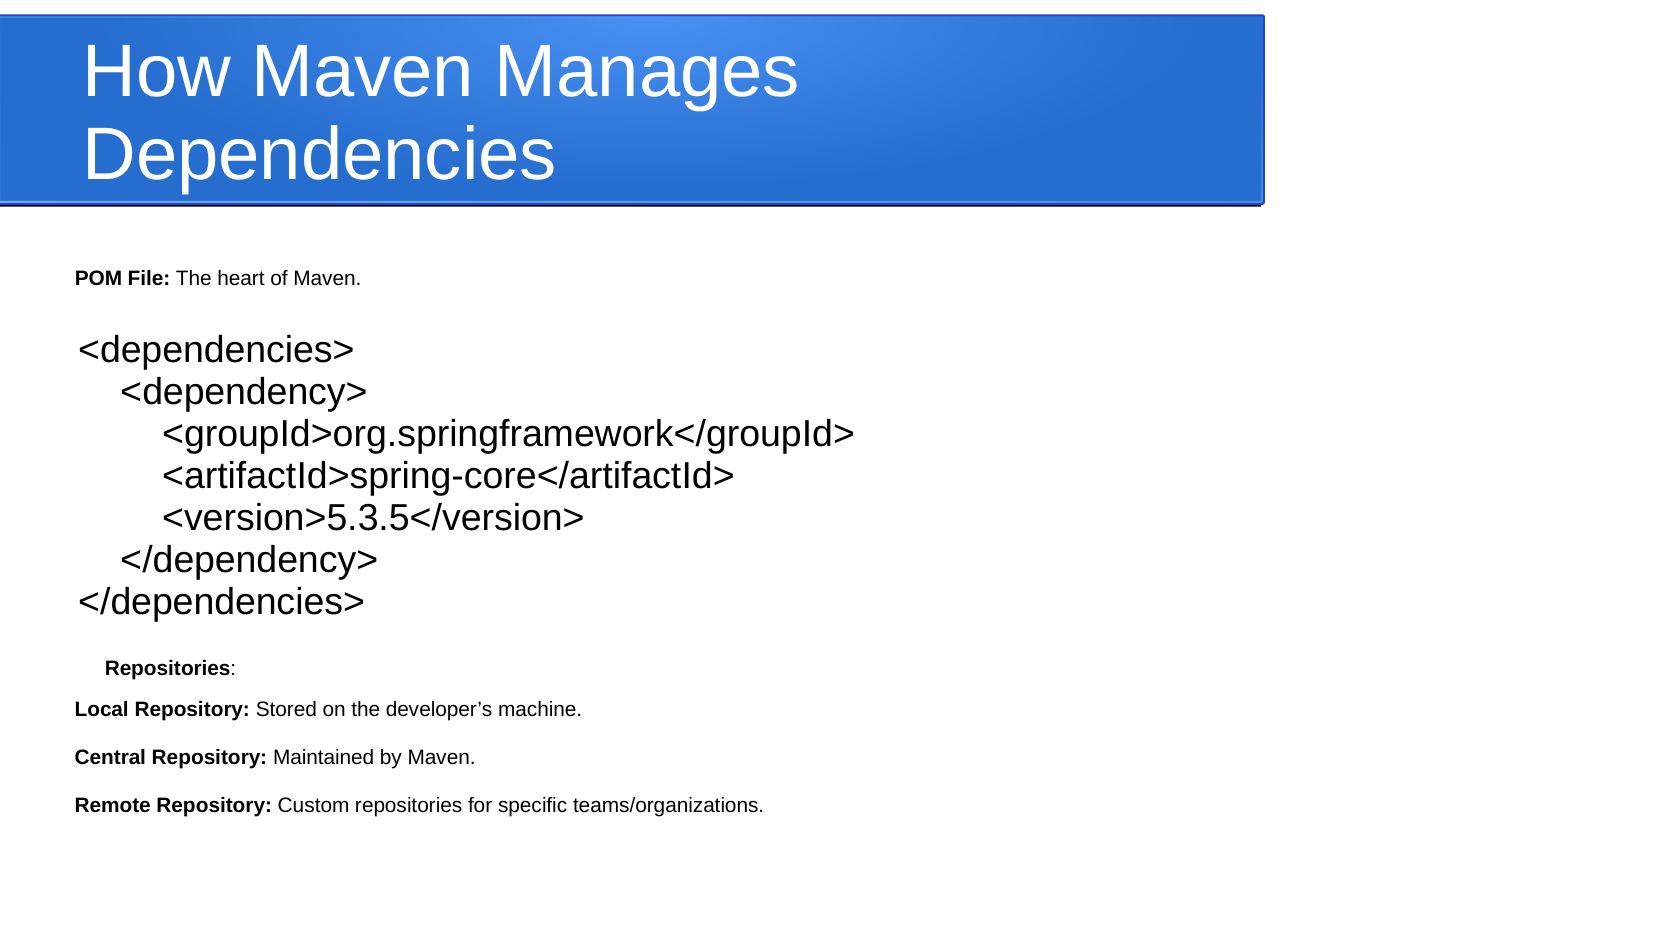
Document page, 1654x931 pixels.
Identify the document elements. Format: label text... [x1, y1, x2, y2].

text_box <dependencies> <dependency> <groupId>org.springframework</groupId> <artifactId>spring-core</artifactId> <version>5.3.5</version> </dependency> </dependencies> [63, 321, 871, 631]
text_box Repositories: [90, 648, 271, 690]
title How Maven Manages Dependencies [82, 29, 1261, 196]
text_box Local Repository: Stored on the developer’s machine. Central Repository: Maintained by Maven. Remote Repository: Custom repositories for specific teams/organizations. [59, 690, 841, 921]
text_box POM File: The heart of Maven. [60, 258, 448, 346]
